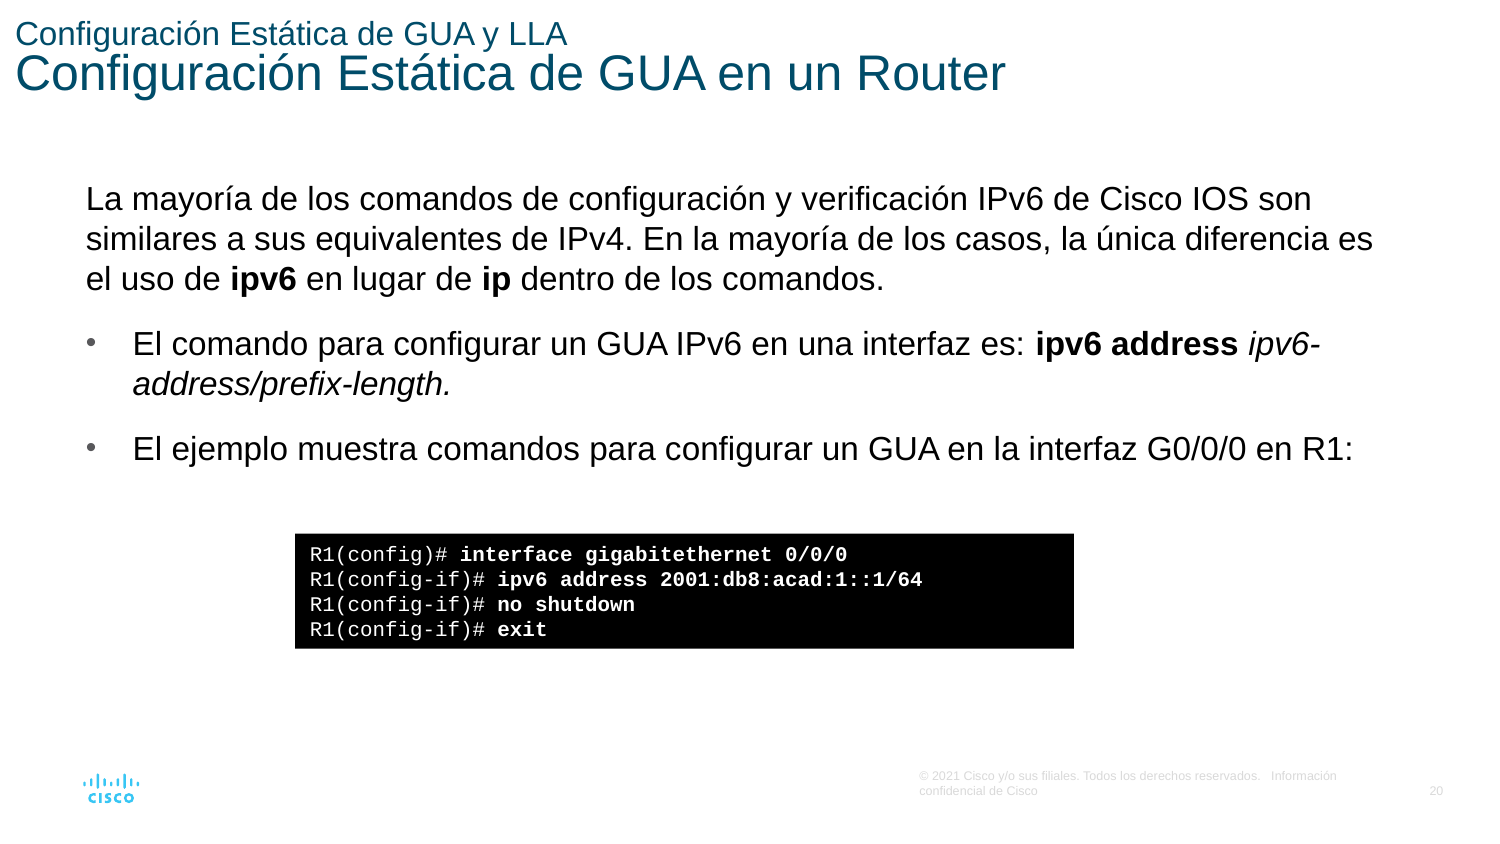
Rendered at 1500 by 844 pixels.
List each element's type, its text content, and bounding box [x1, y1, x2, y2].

text_box R1(config)# interface gigabitethernet 0/0/0 R1(config-if)# ipv6 address 2001:db8:acad:1::1/64 R1(config-if)# no shutdown R1(config-if)# exit [295, 533, 1074, 649]
list La mayoría de los comandos de configuración y verificación IPv6 de Cisco IOS son similares a sus equivalentes de IPv4. En la mayoría de los casos, la única diferencia es el uso de ipv6 en lugar de ip dentro de los comandos. El comando para configurar un GUA IPv6 en una interfaz es: ipv6 address ipv6-address/prefix-length. El ejemplo muestra comandos para configurar un GUA en la interfaz G0/0/0 en R1: [70, 169, 1406, 509]
title Configuración Estática de GUA y LLA Configuración Estática de GUA en un Router [0, 0, 1369, 121]
